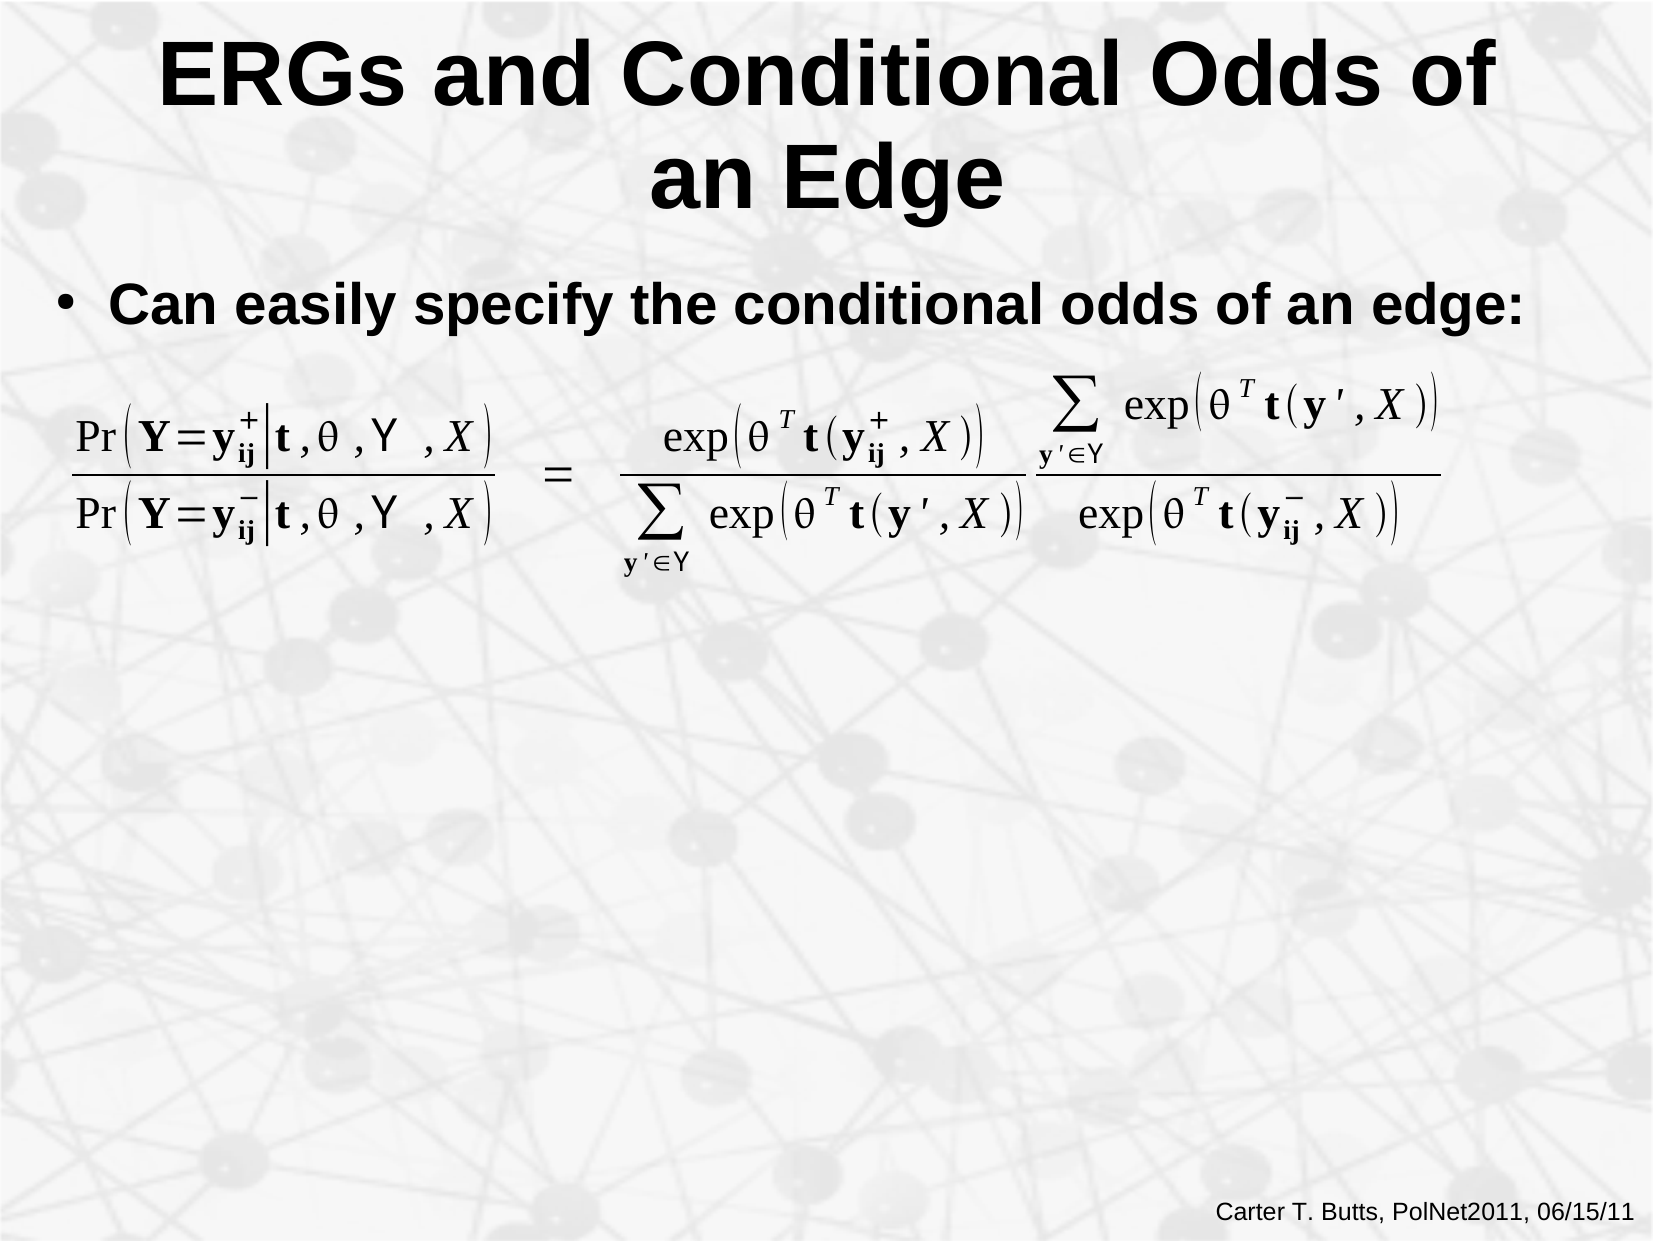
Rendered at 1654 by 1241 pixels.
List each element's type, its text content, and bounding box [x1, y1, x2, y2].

chart [63, 365, 1450, 580]
title ERGs and Conditional Odds of an Edge [121, 21, 1534, 230]
list Can easily specify the conditional odds of an edge: [37, 271, 1614, 1053]
picture [2, 3, 1650, 1239]
